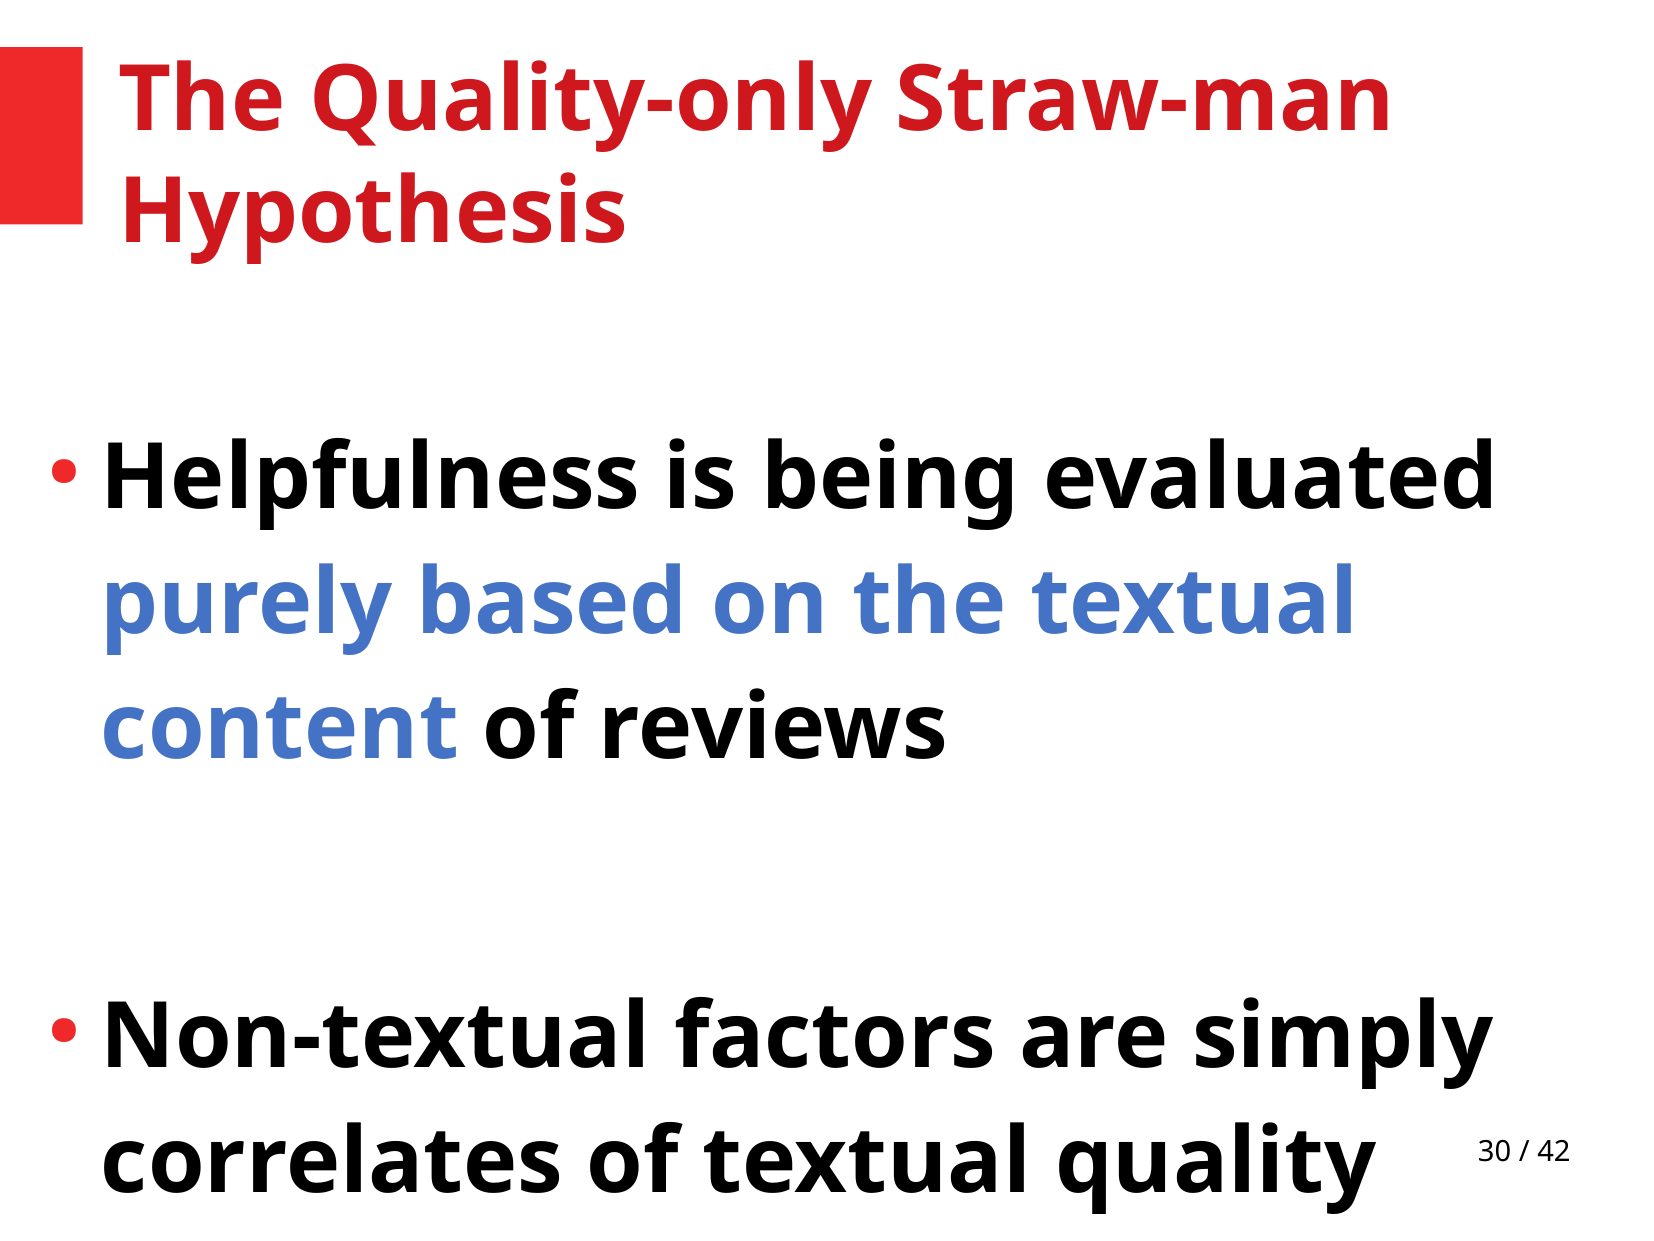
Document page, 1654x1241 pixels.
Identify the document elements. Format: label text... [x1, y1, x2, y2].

list Helpfulness is being evaluated purely based on the textual content of reviews Non-textual factors are simply correlates of textual quality [30, 256, 1636, 1186]
title The Quality-only Straw-man Hypothesis [118, 49, 1571, 256]
